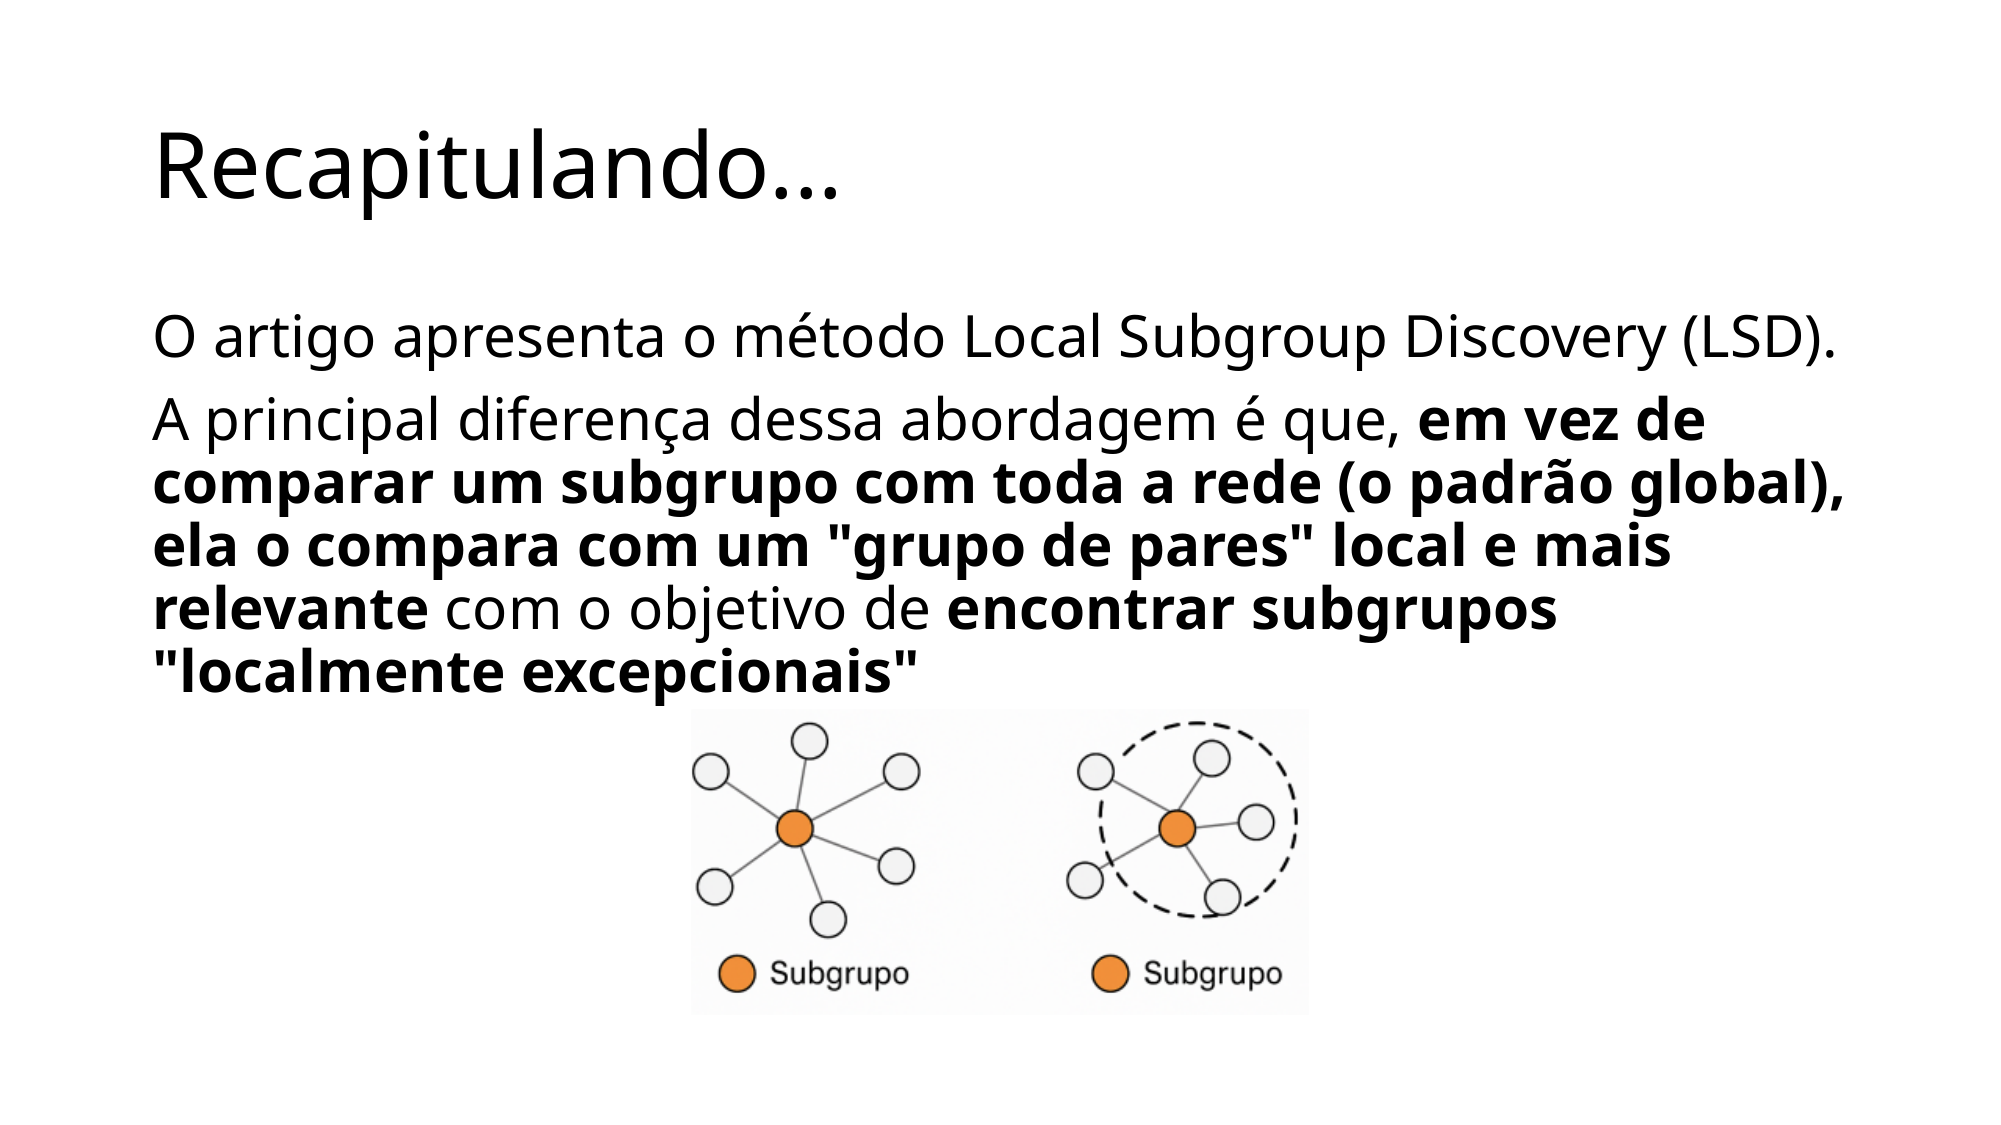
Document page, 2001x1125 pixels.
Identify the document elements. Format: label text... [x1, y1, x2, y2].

picture [691, 709, 1309, 1015]
title Recapitulando... [137, 59, 1863, 278]
list O artigo apresenta o método Local Subgroup Discovery (LSD). A principal diferença dessa abordagem é que, em vez de comparar um subgrupo com toda a rede (o padrão global), ela o compara com um "grupo de pares" local e mais relevante com o objetivo de encontrar subgrupos "localmente excepcionais" [137, 299, 1863, 1014]
